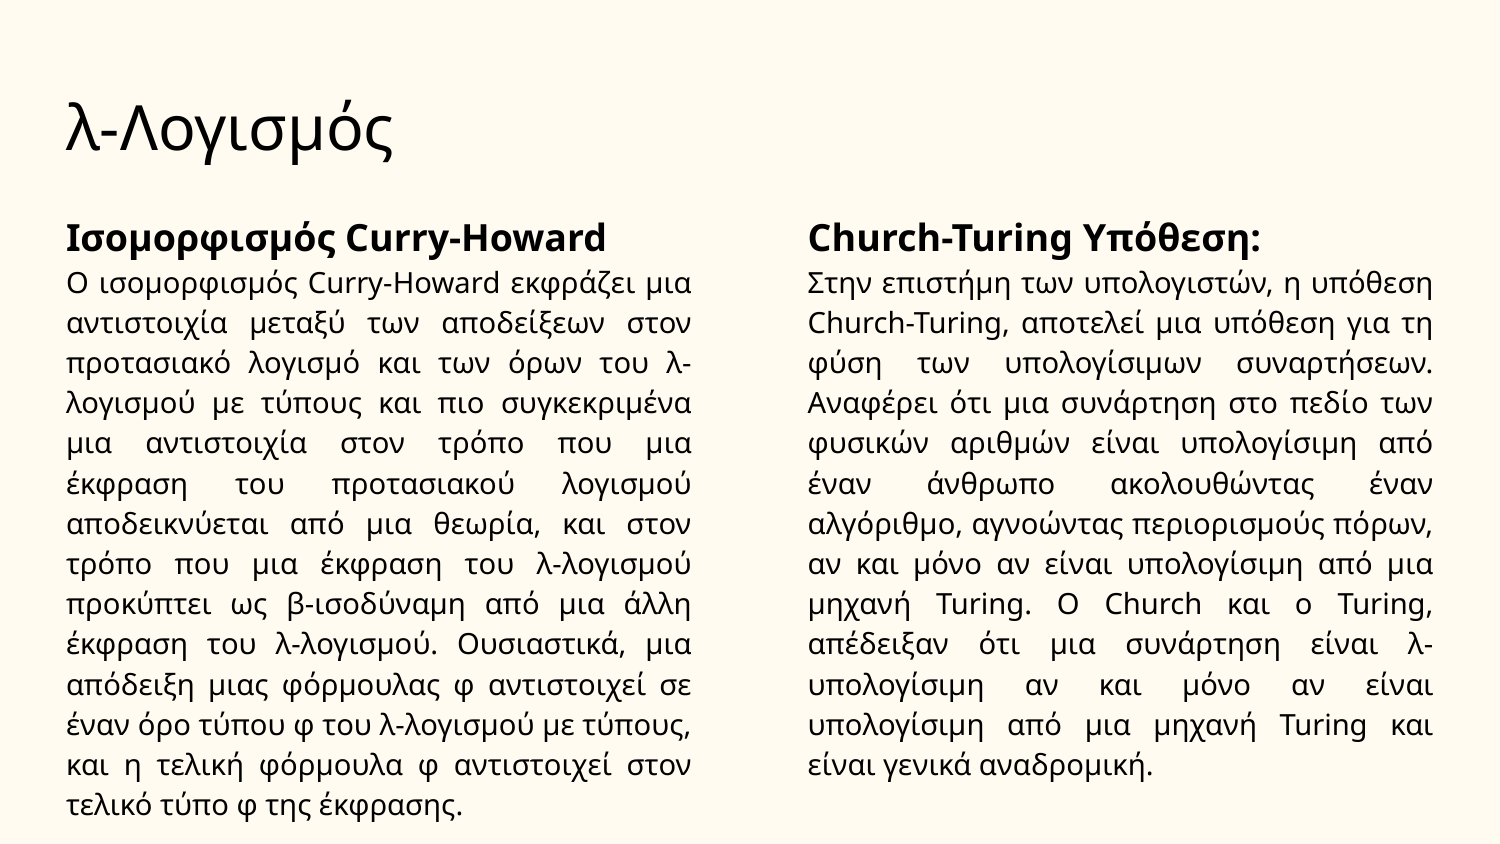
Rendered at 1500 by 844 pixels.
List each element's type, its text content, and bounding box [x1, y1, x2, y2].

list Church-Turing Υπόθεση: Στην επιστήμη των υπολογιστών, η υπόθεση Church-Turing, αποτελεί μια υπόθεση για τη φύση των υπολογίσιμων συναρτήσεων. Αναφέρει ότι μια συνάρτηση στο πεδίο των φυσικών αριθμών είναι υπολογίσιμη από έναν άνθρωπο ακολουθώντας έναν αλγόριθμο, αγνοώντας περιορισμούς πόρων, αν και μόνο αν είναι υπολογίσιμη από μια μηχανή Turing. Ο Church και ο Turing, απέδειξαν ότι μια συνάρτηση είναι λ-υπολογίσιμη αν και μόνο αν είναι υπολογίσιμη από μια μηχανή Turing και είναι γενικά αναδρομική. [792, 192, 1449, 750]
title λ-Λογισμός [51, 72, 1449, 174]
list Ισομορφισμός Curry-Howard Ο ισομορφισμός Curry-Howard εκφράζει μια αντιστοιχία μεταξύ των αποδείξεων στον προτασιακό λογισμό και των όρων του λ-λογισμού με τύπους και πιο συγκεκριμένα μια αντιστοιχία στον τρόπο που μια έκφραση του προτασιακού λογισμού αποδεικνύεται από μια θεωρία, και στον τρόπο που μια έκφραση του λ-λογισμού προκύπτει ως β-ισοδύναμη από μια άλλη έκφραση του λ-λογισμού. Ουσιαστικά, μια απόδειξη μιας φόρμουλας φ αντιστοιχεί σε έναν όρο τύπου φ του λ-λογισμού με τύπους, και η τελική φόρμουλα φ αντιστοιχεί στον τελικό τύπο φ της έκφρασης. [51, 192, 708, 750]
